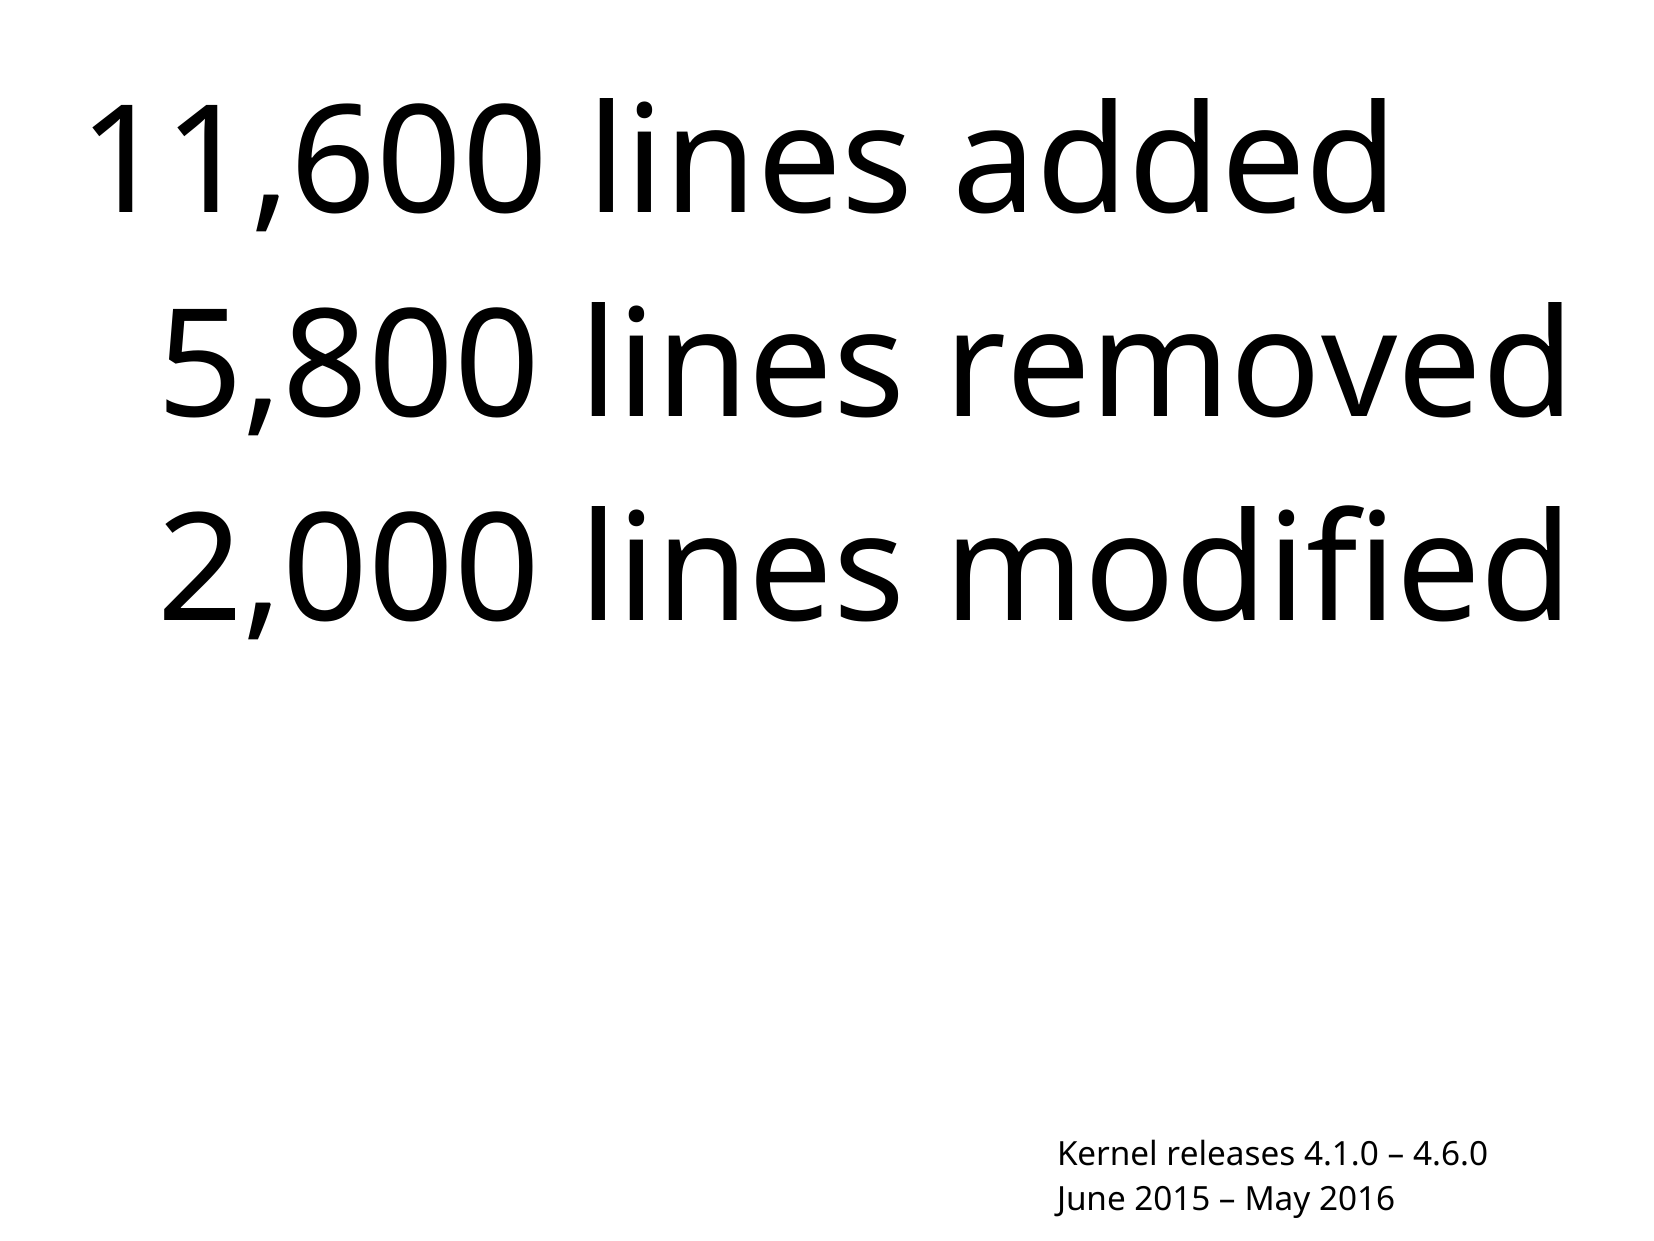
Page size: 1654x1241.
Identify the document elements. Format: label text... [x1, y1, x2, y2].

text_box 11,600 lines added 5,800 lines removed 2,000 lines modified [64, 44, 1654, 600]
text_box Kernel releases 4.1.0 – 4.6.0 June 2015 – May 2016 [1042, 1122, 1569, 1218]
